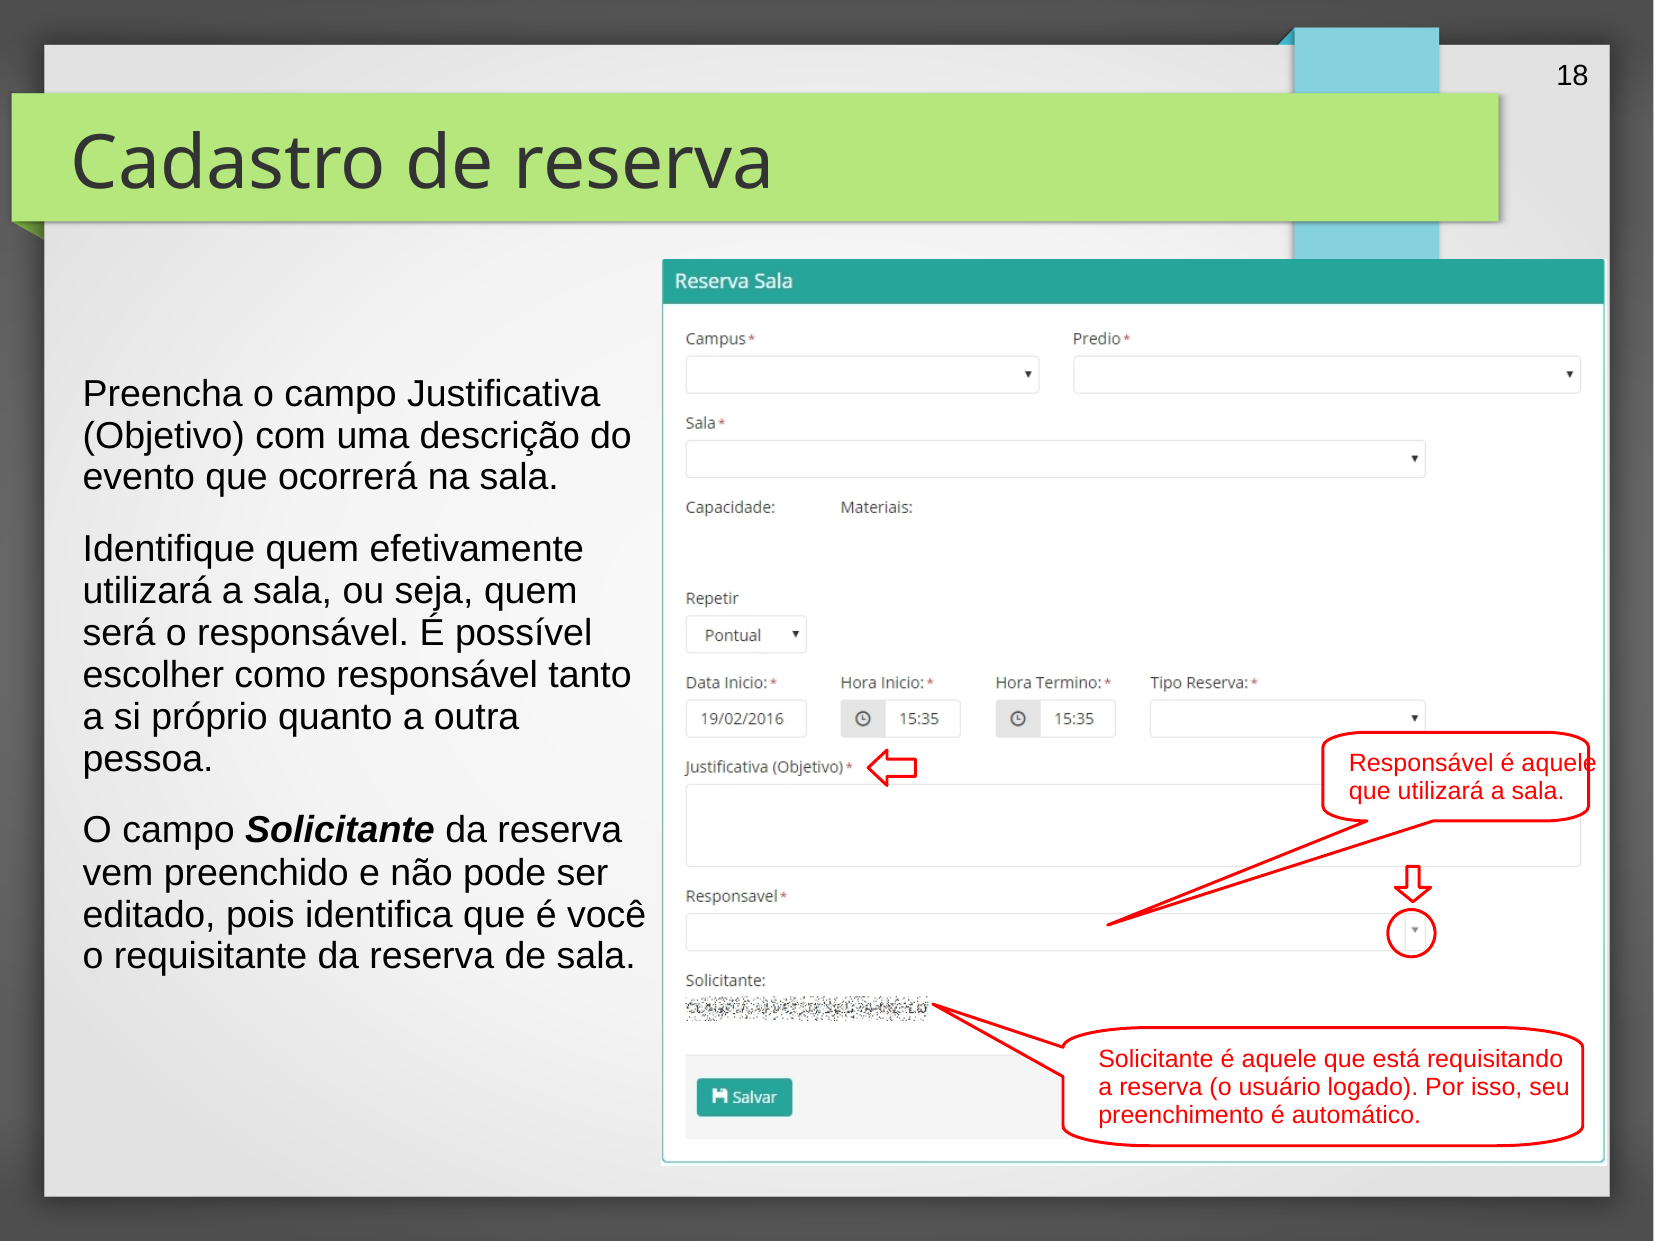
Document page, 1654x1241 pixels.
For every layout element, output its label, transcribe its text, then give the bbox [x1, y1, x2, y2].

list Preencha o campo Justificativa (Objetivo) com uma descrição do evento que ocorrerá na sala. Identifique quem efetivamente utilizará a sala, ou seja, quem será o responsável. É possível escolher como responsável tanto a si próprio quanto a outra pessoa. O campo Solicitante da reserva vem preenchido e não pode ser editado, pois identifica que é você o requisitante da reserva de sala. [82, 372, 656, 1034]
title Cadastro de reserva [70, 106, 1229, 213]
text_box Solicitante é aquele que está requisitando a reserva (o usuário logado). Por isso, seu preenchimento é automático. [932, 1004, 1583, 1146]
picture [0, 0, 1654, 1241]
text_box Responsável é aquele que utilizará a sala. [1107, 732, 1589, 926]
